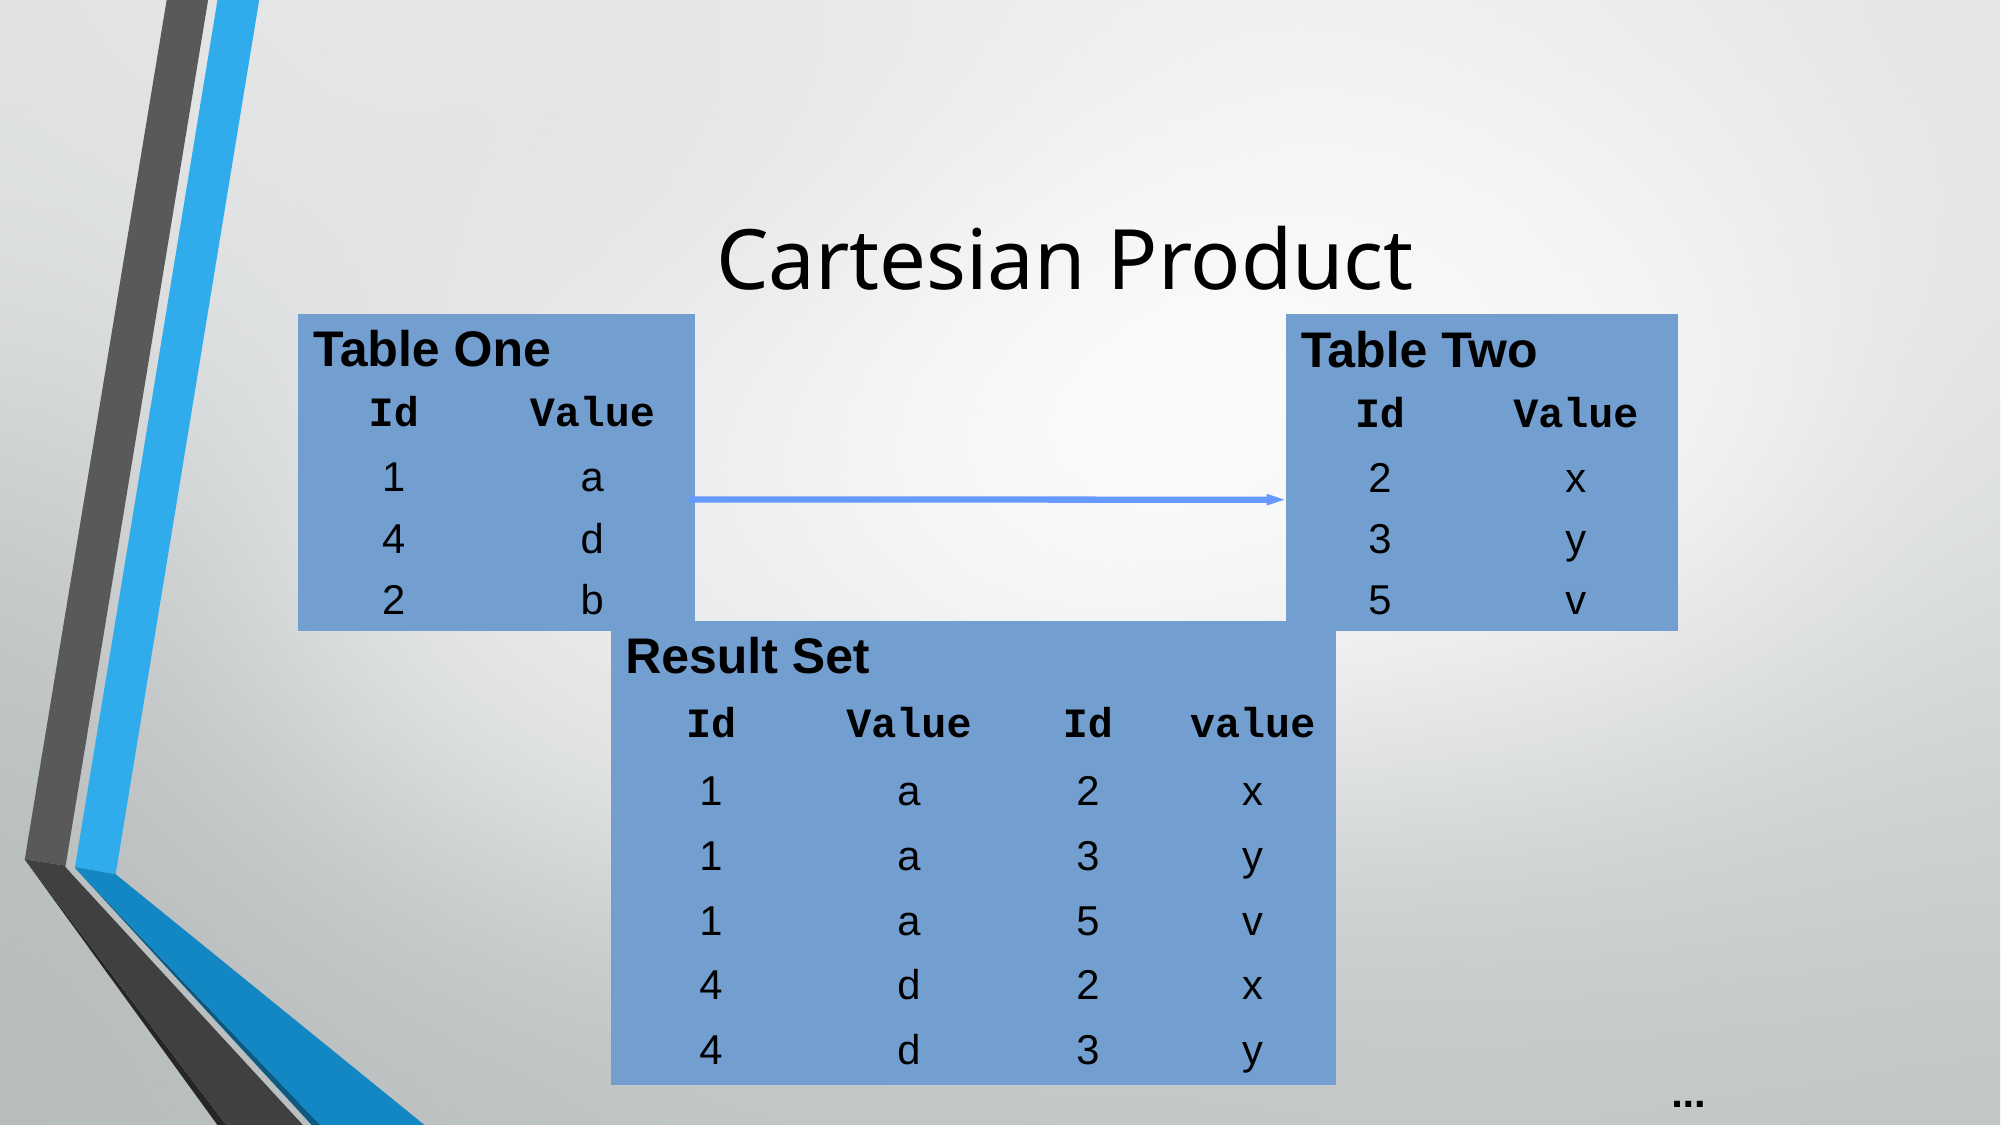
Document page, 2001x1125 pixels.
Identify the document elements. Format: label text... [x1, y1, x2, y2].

table_cell 3 [1007, 1020, 1169, 1085]
table_cell v [1474, 570, 1678, 631]
text_box ... [1656, 1058, 1722, 1124]
table_cell 1 [611, 890, 811, 955]
table_cell 3 [1007, 825, 1169, 890]
table_cell 5 [1007, 890, 1169, 955]
table_cell a [811, 890, 1007, 955]
table_cell Value [489, 385, 695, 447]
table_cell y [1474, 508, 1678, 570]
table_cell Value [811, 695, 1007, 760]
table_cell 2 [298, 569, 489, 631]
table_cell x [1169, 955, 1336, 1020]
table_cell Id [298, 385, 489, 447]
table_cell 4 [611, 955, 811, 1020]
table_header Result Set [611, 621, 1336, 695]
table_cell d [811, 1020, 1007, 1085]
table_cell v [1169, 890, 1336, 955]
table_cell 1 [298, 447, 489, 508]
table_cell d [811, 955, 1007, 1020]
title Cartesian Product [243, 112, 1887, 400]
table_cell Id [611, 695, 811, 760]
table_cell 4 [298, 508, 489, 569]
table_cell 2 [1007, 955, 1169, 1020]
table_cell Value [1474, 385, 1678, 447]
table_cell a [811, 825, 1007, 890]
table_cell x [1474, 447, 1678, 508]
table_cell b [489, 569, 695, 631]
table_header Table One [298, 314, 695, 385]
table_cell 1 [611, 760, 811, 825]
table_cell 1 [611, 825, 811, 890]
table_cell x [1169, 760, 1336, 825]
table_cell 3 [1286, 508, 1474, 570]
table_cell d [489, 508, 695, 569]
table_cell y [1169, 1020, 1336, 1085]
table_cell Id [1007, 695, 1169, 760]
table_cell y [1169, 825, 1336, 890]
table_cell 4 [611, 1020, 811, 1085]
table_cell value [1169, 695, 1336, 760]
table_header Table Two [1286, 314, 1678, 385]
table_cell 2 [1007, 760, 1169, 825]
table_cell a [811, 760, 1007, 825]
table_cell 5 [1286, 570, 1474, 631]
table_cell Id [1286, 385, 1474, 447]
table_cell a [489, 447, 695, 508]
table_cell 2 [1286, 447, 1474, 508]
